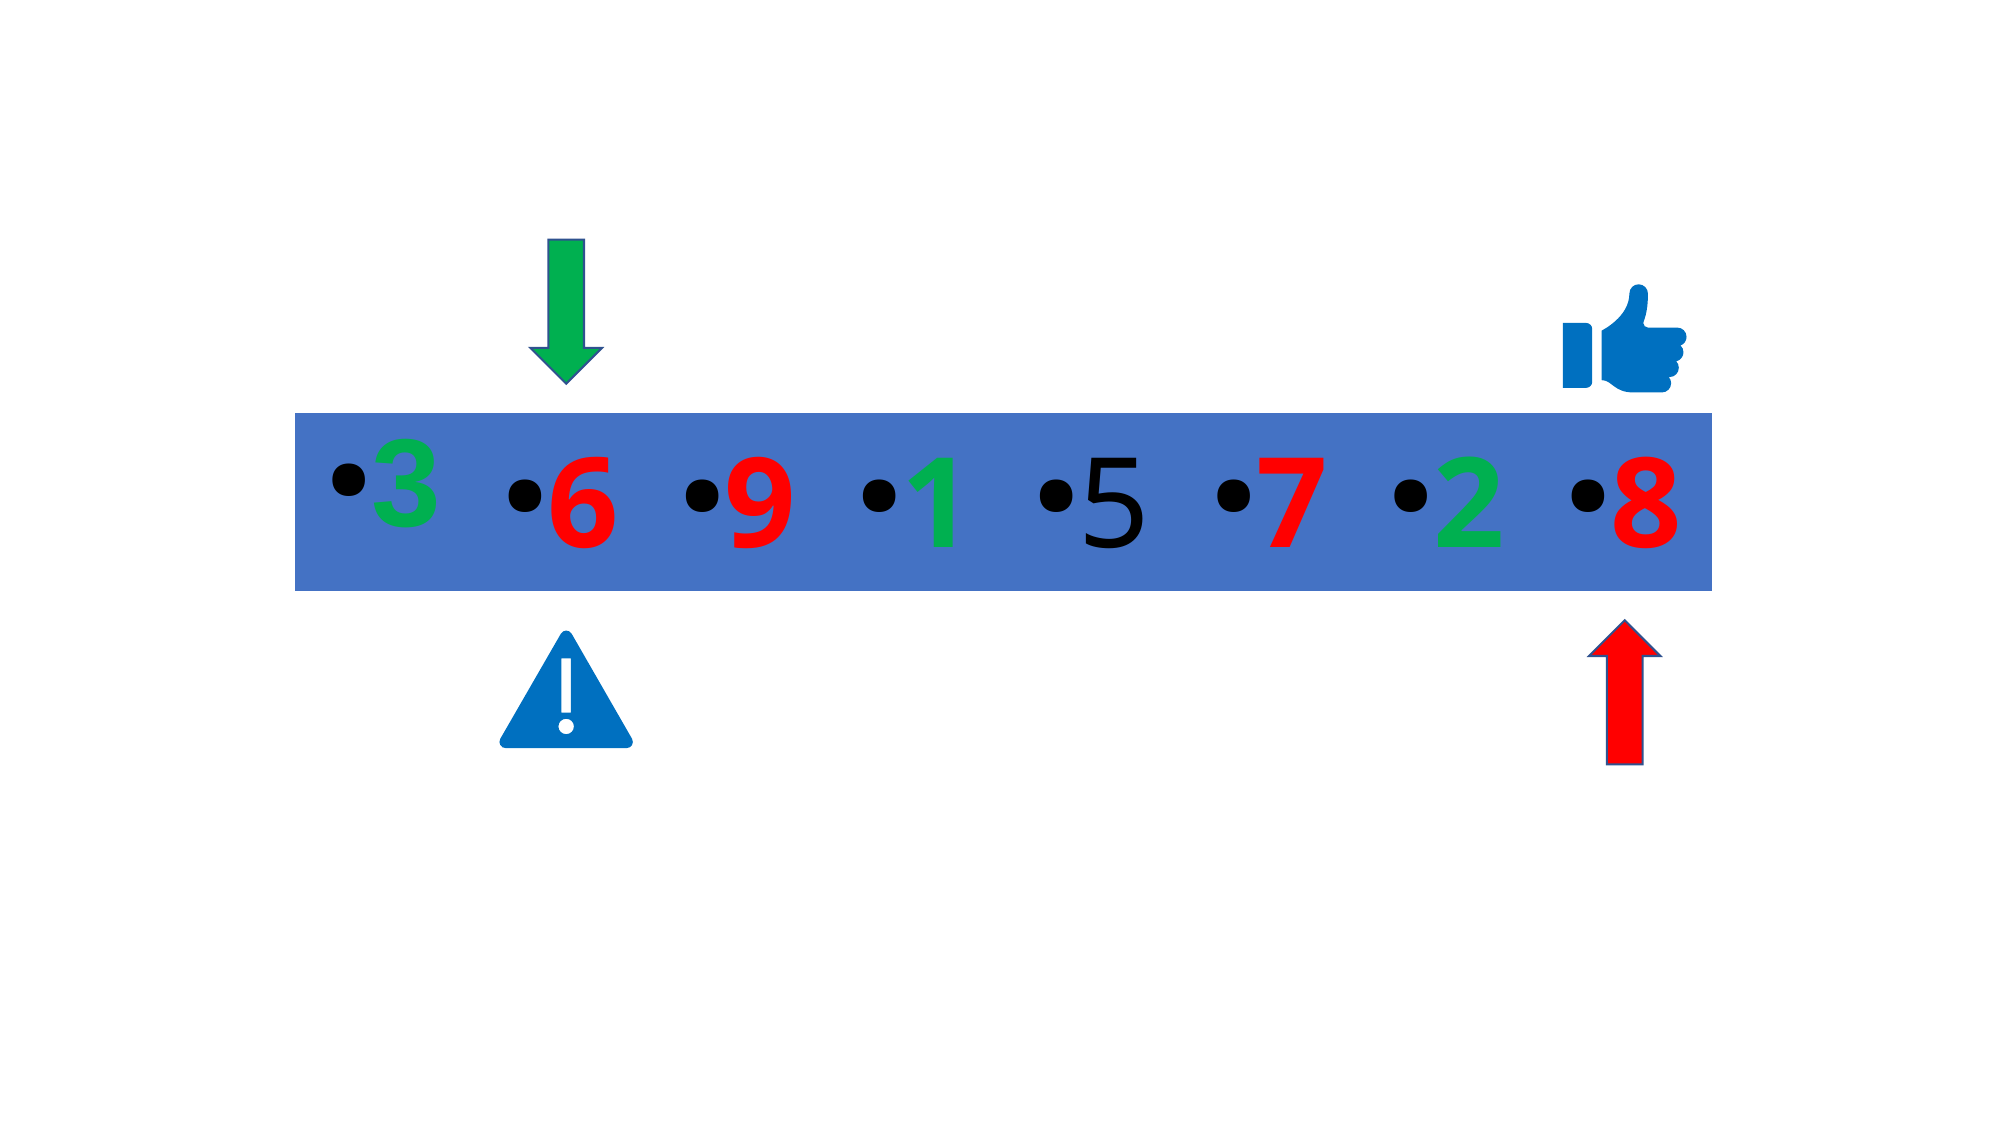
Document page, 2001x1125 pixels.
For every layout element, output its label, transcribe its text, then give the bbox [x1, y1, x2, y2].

table_header 9 [649, 413, 826, 591]
picture [1549, 263, 1700, 414]
table_header 1 [826, 413, 1004, 591]
text_box [530, 239, 602, 384]
table_header 5 [1004, 413, 1181, 591]
table_header 7 [1181, 413, 1358, 591]
picture [491, 614, 642, 765]
table_header 3 [295, 413, 472, 591]
text_box [1588, 620, 1661, 765]
table_header 2 [1358, 413, 1535, 591]
table_header 6 [472, 413, 649, 591]
table_header 8 [1535, 413, 1712, 591]
